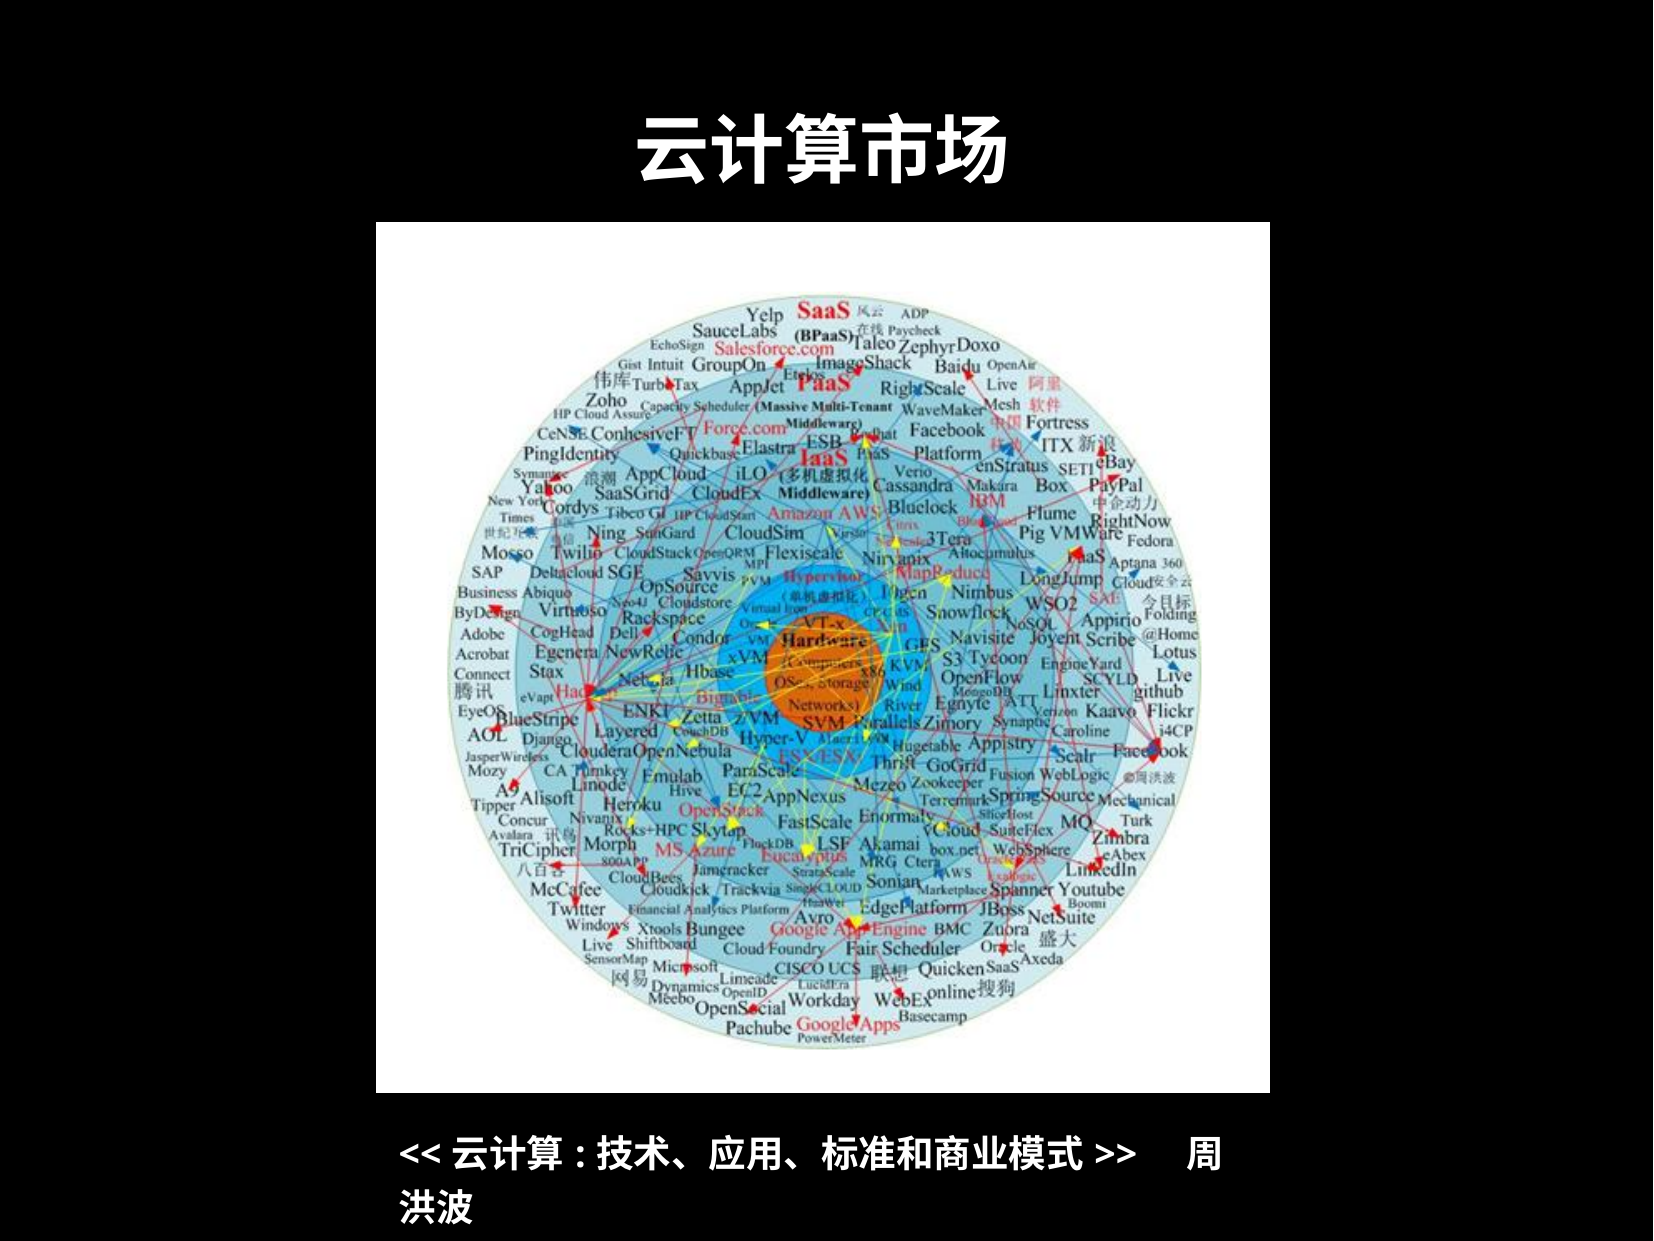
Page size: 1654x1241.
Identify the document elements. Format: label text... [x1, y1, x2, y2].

text_box 云计算市场 [108, 82, 1536, 197]
picture [376, 222, 1270, 1093]
text_box <<云计算:技术、应用、标准和商业模式>> 周洪波 [383, 1116, 1270, 1225]
